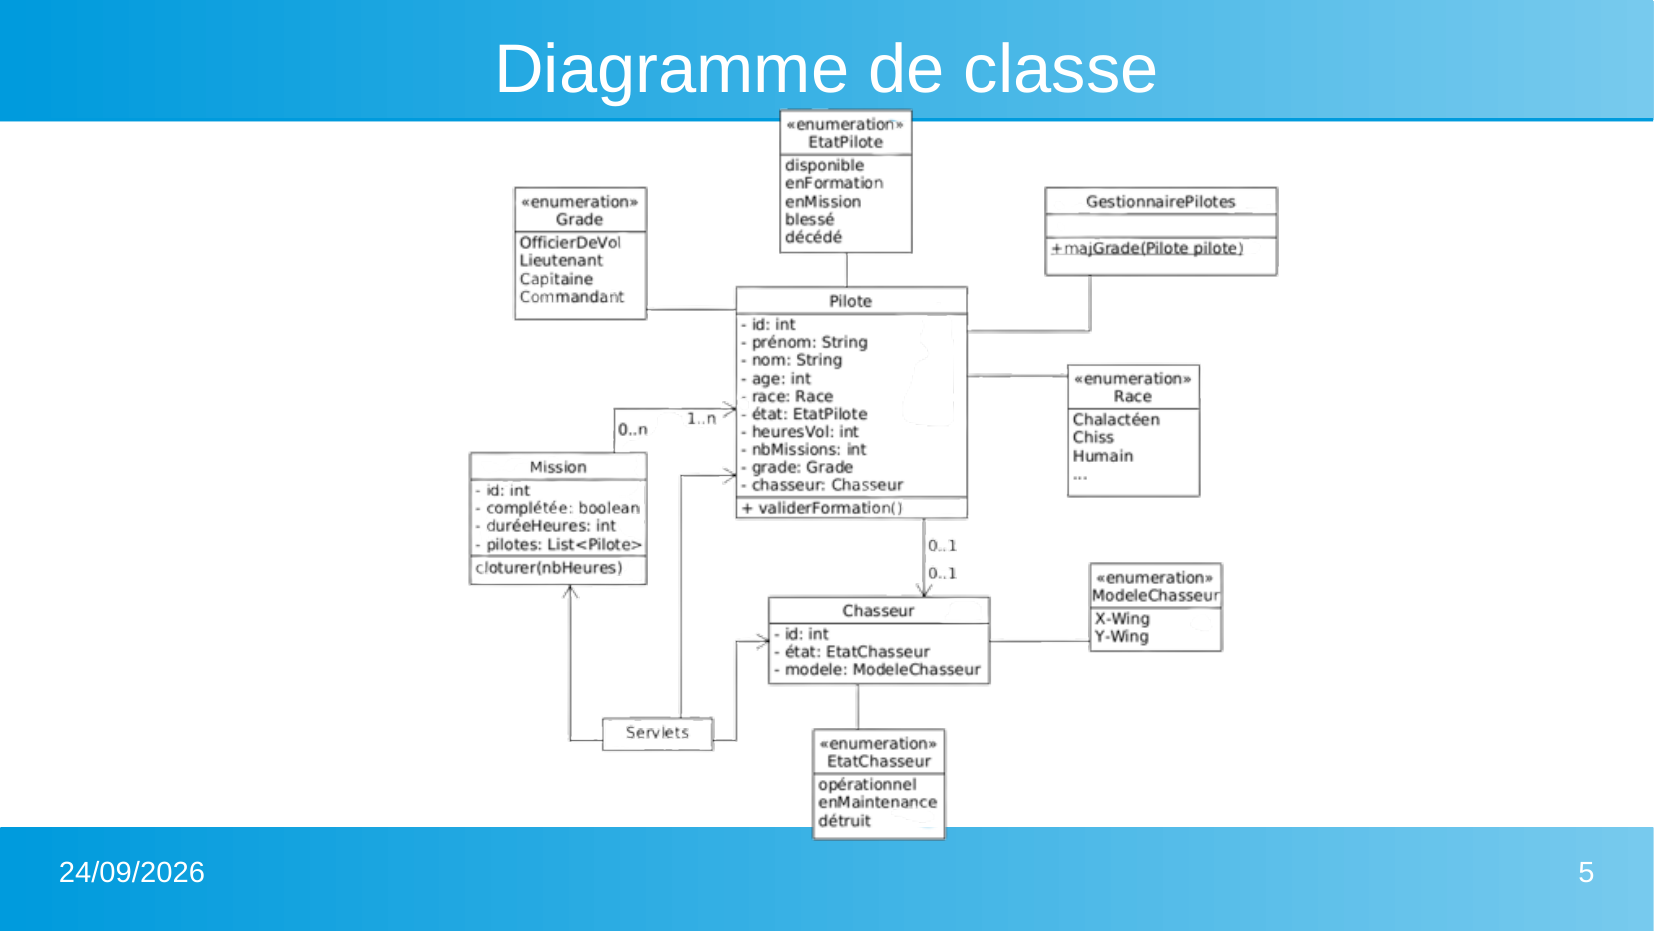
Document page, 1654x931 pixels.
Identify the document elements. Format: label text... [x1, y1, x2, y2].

title Diagramme de classe [59, 29, 1595, 108]
picture [448, 88, 1300, 862]
